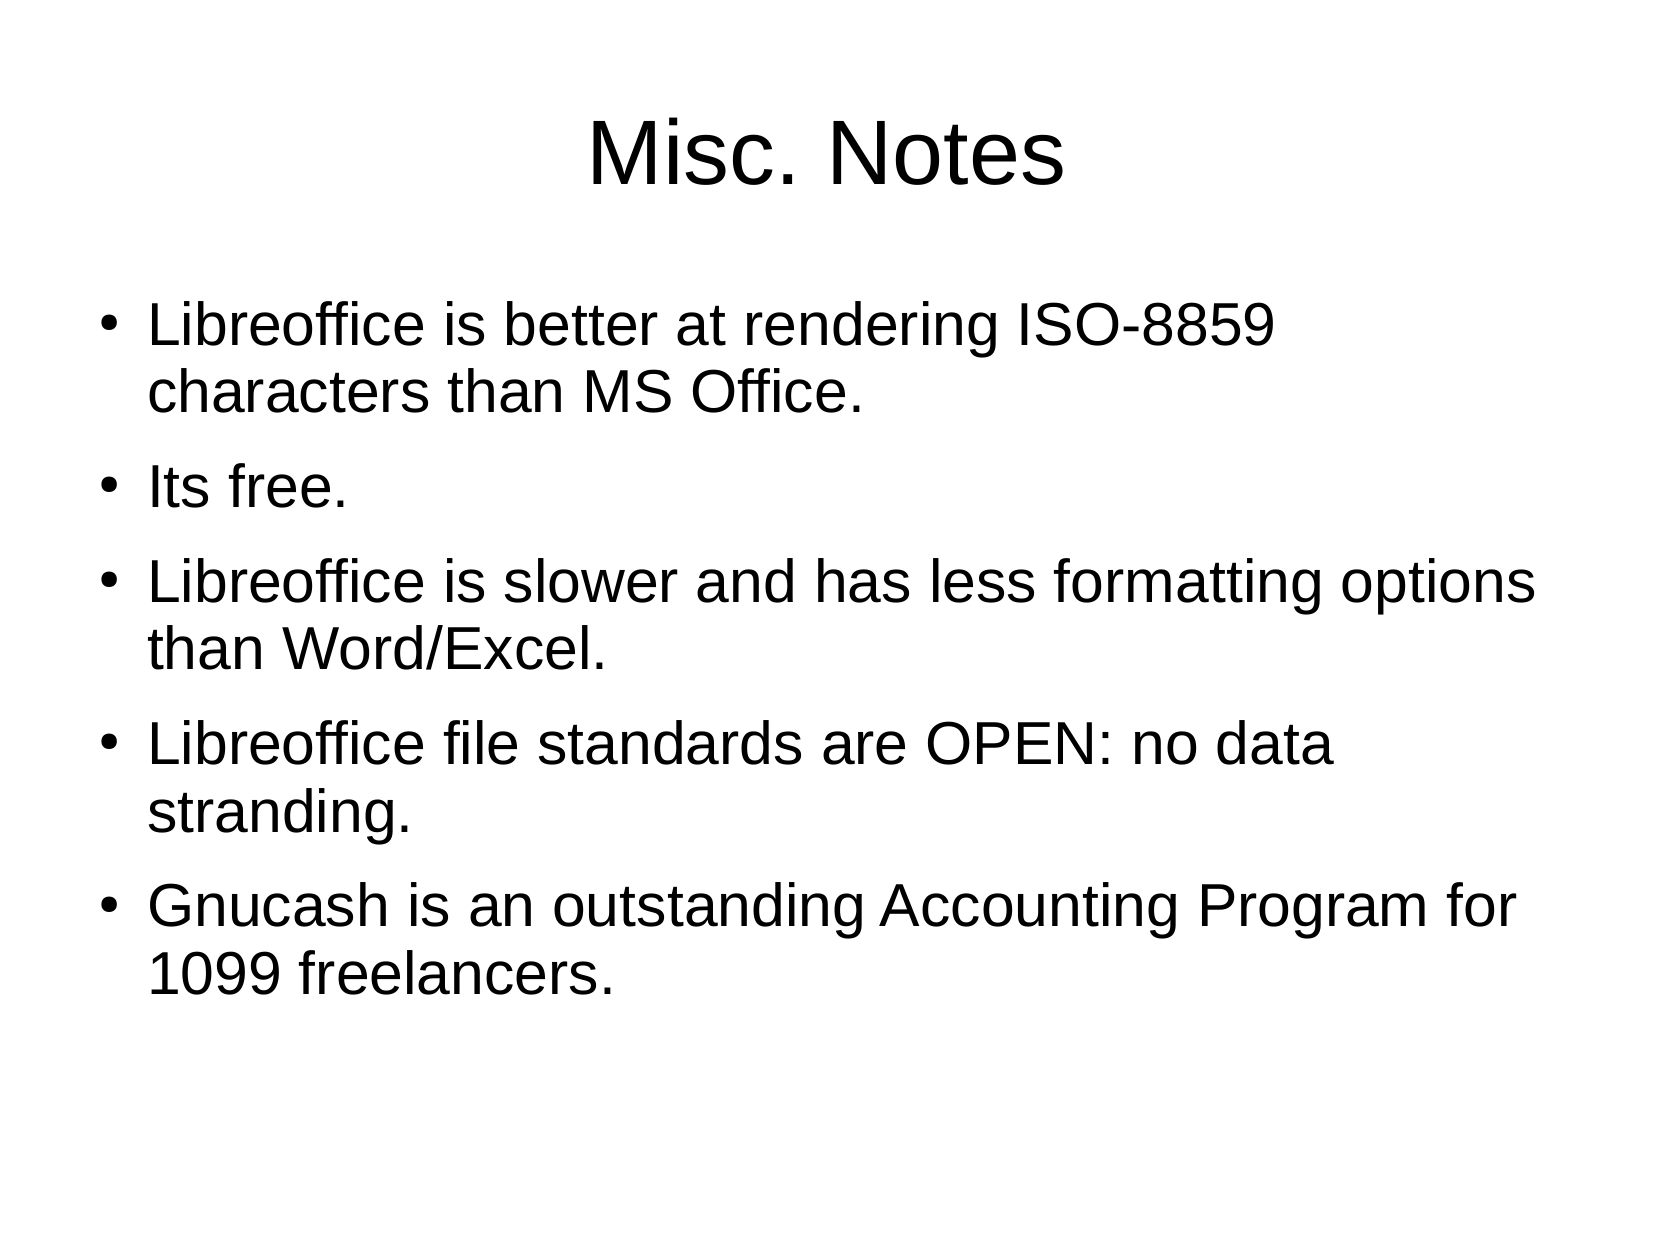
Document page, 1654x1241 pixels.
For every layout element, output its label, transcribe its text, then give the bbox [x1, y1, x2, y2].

title Misc. Notes [82, 49, 1571, 257]
list Libreoffice is better at rendering ISO-8859 characters than MS Office. Its free. Libreoffice is slower and has less formatting options than Word/Excel. Libreoffice file standards are OPEN: no data stranding. Gnucash is an outstanding Accounting Program for 1099 freelancers. [82, 290, 1571, 1010]
